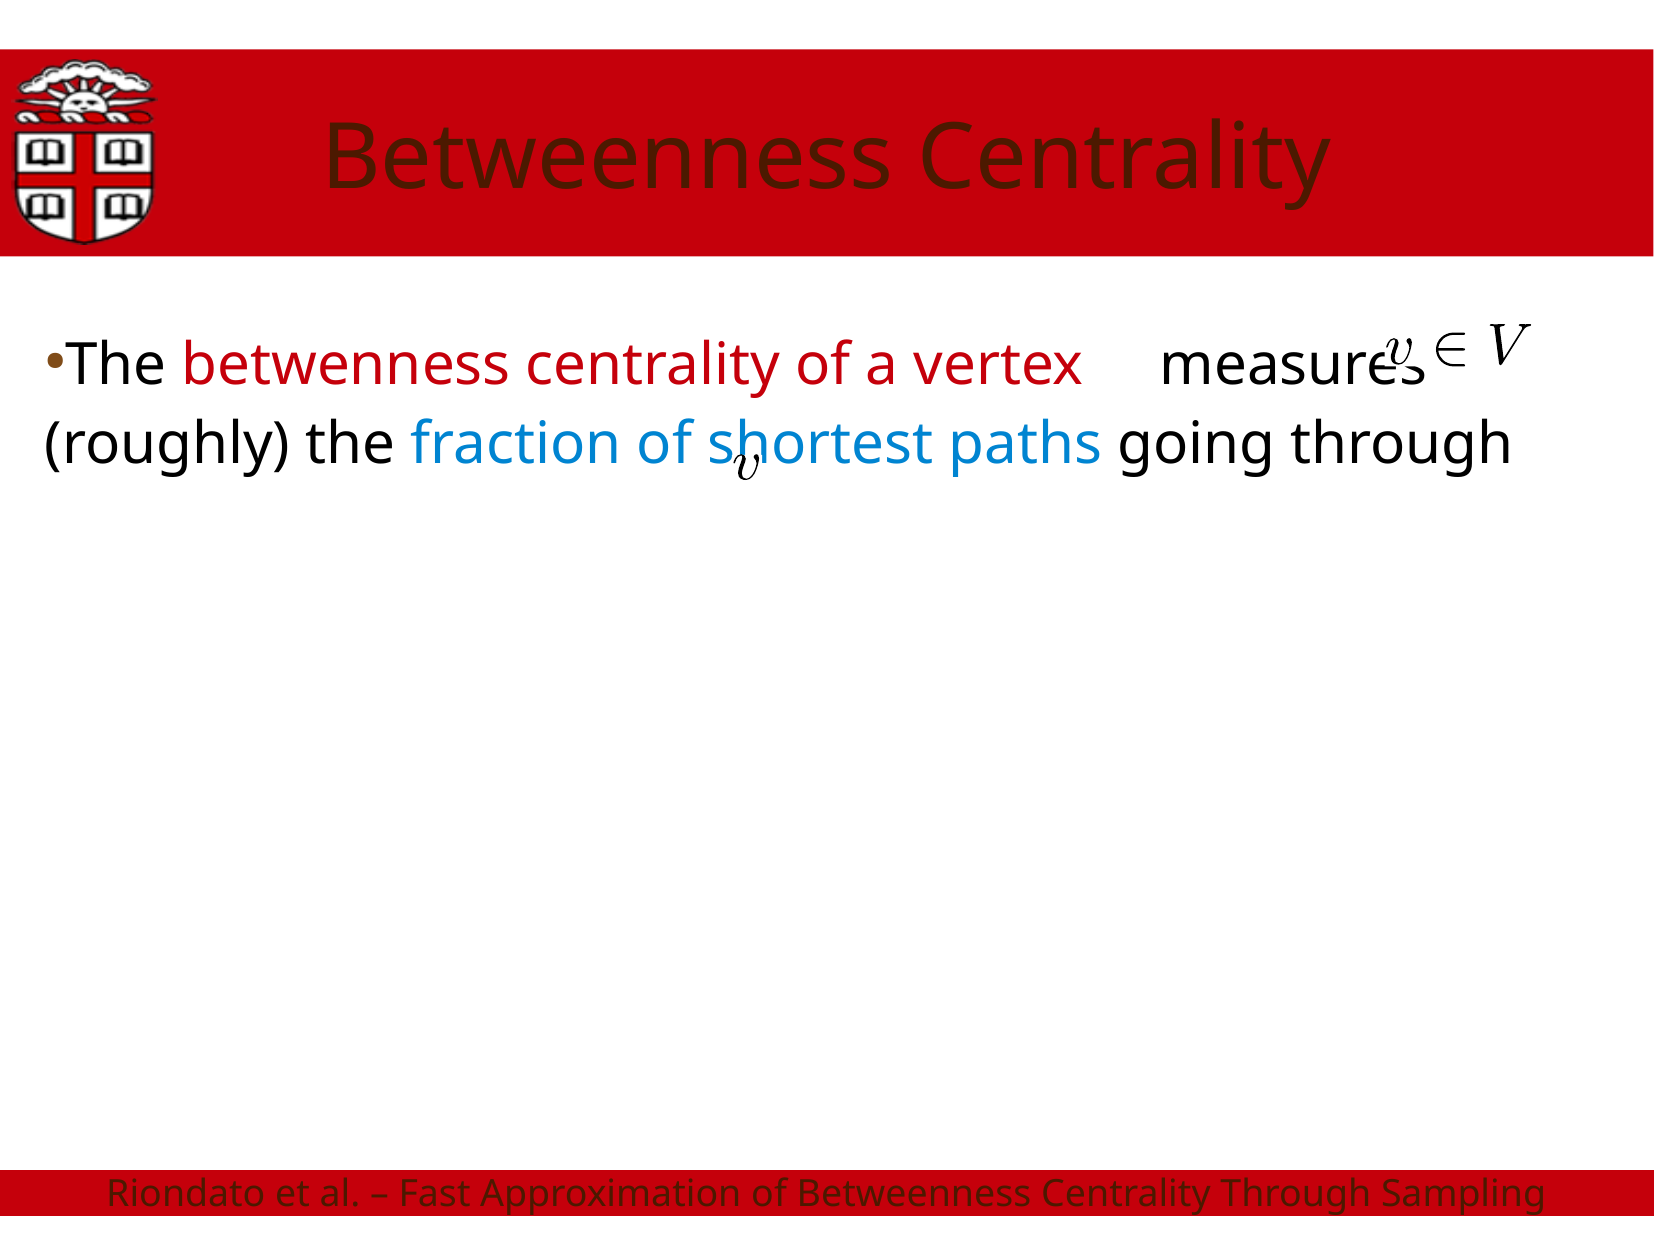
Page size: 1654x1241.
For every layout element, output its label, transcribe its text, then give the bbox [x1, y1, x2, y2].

title Betweenness Centrality [0, 49, 1654, 257]
text_box Riondato et al. – Fast Approximation of Betweenness Centrality Through Sampling [0, 1170, 1654, 1216]
text_box [1384, 324, 1534, 367]
text_box The betwenness centrality of a vertex measures (roughly) the fraction of shortest paths going through [30, 315, 1621, 621]
picture [11, 59, 158, 245]
text_box [731, 454, 763, 481]
